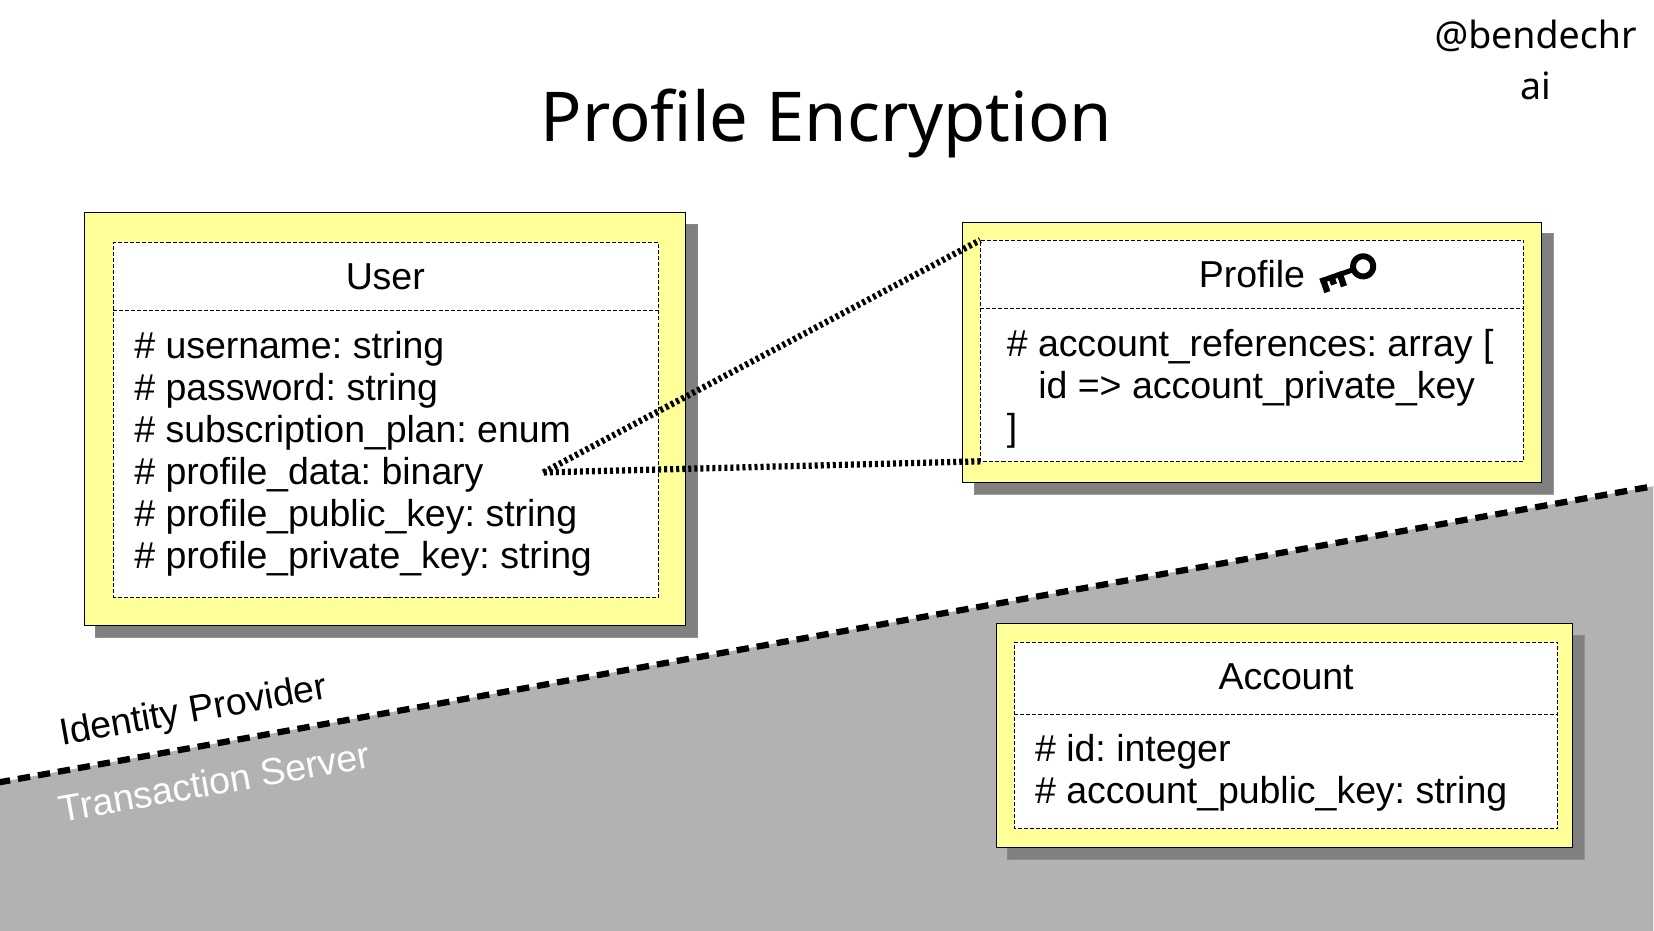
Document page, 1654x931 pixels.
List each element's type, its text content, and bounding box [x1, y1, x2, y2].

text_box [962, 222, 1542, 483]
text_box Profile [980, 240, 1524, 309]
text_box Identity Provider [40, 628, 492, 763]
text_box [1319, 267, 1354, 294]
text_box [84, 212, 686, 626]
text_box User [113, 242, 658, 311]
text_box Account [1014, 642, 1558, 715]
text_box # id: integer # account_public_key: string [1014, 714, 1547, 876]
title Profile Encryption [82, 37, 1571, 193]
text_box Transaction Server [39, 705, 492, 840]
text_box # account_references: array [ id => account_private_key ] [986, 308, 1565, 504]
text_box # username: string # password: string # subscription_plan: enum # profile_data: binary # profile_public_key: string # profile_private_key: string [113, 310, 646, 590]
text_box [0, 486, 1654, 931]
